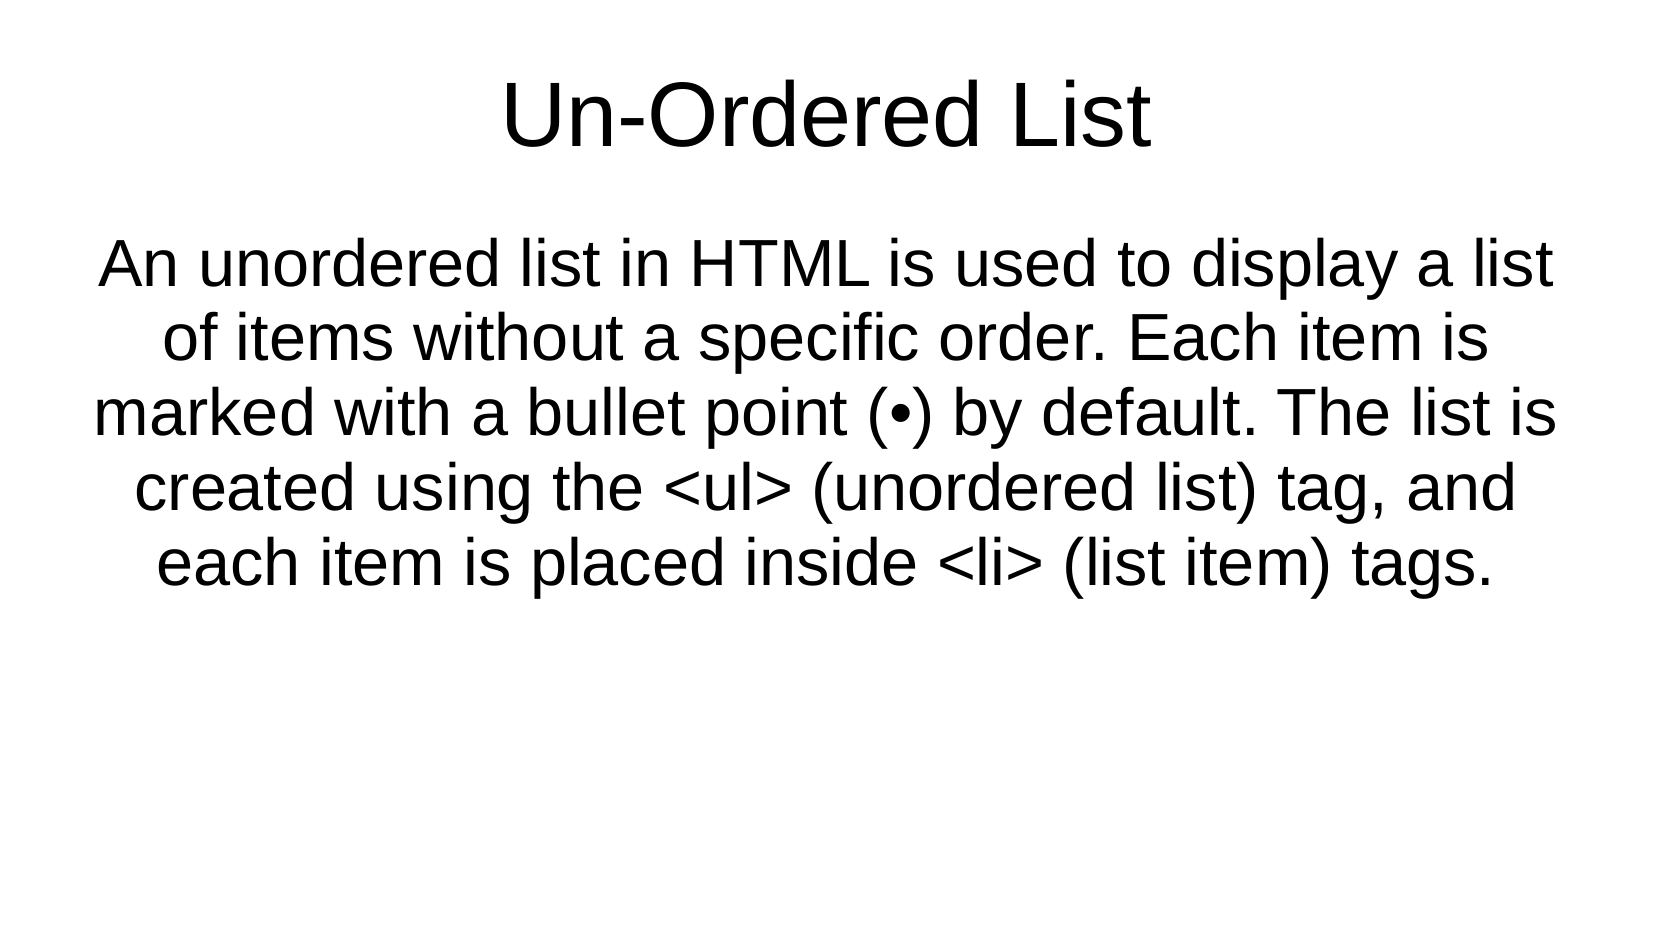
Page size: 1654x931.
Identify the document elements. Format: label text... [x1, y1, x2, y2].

subtitle An unordered list in HTML is used to display a list of items without a specific order. Each item is marked with a bullet point (•) by default. The list is created using the <ul> (unordered list) tag, and each item is placed inside <li> (list item) tags. [82, 217, 1571, 758]
title Un-Ordered List [82, 37, 1571, 193]
